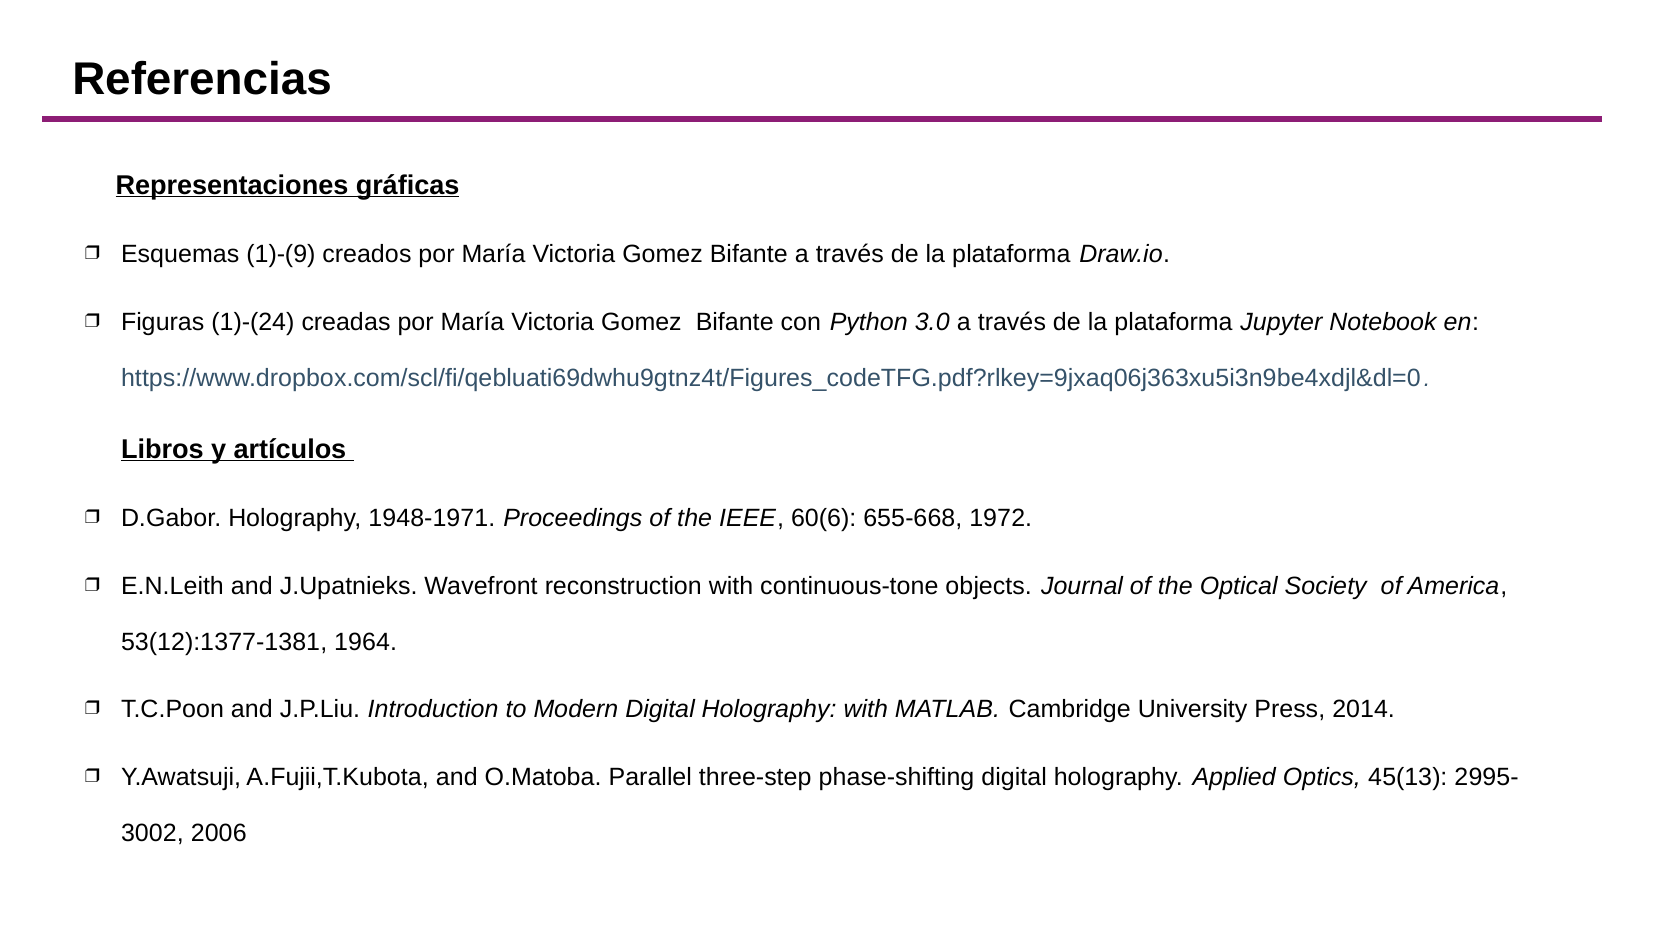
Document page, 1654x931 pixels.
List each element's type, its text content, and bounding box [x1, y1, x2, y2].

text_box Representaciones gráficas Esquemas (1)-(9) creados por María Victoria Gomez Bifante a través de la plataforma Draw.io. Figuras (1)-(24) creadas por María Victoria Gomez Bifante con Python 3.0 a través de la plataforma Jupyter Notebook en: https://www.dropbox.com/scl/fi/qebluati69dwhu9gtnz4t/Figures_codeTFG.pdf?rlkey=9jxaq06j363xu5i3n9be4xdjl&dl=0. Libros y artículos D.Gabor. Holography, 1948-1971. Proceedings of the IEEE, 60(6): 655-668, 1972. E.N.Leith and J.Upatnieks. Wavefront reconstruction with continuous-tone objects. Journal of the Optical Society of America, 53(12):1377-1381, 1964. T.C.Poon and J.P.Liu. Introduction to Modern Digital Holography: with MATLAB. Cambridge University Press, 2014. Y.Awatsuji, A.Fujii,T.Kubota, and O.Matoba. Parallel three-step phase-shifting digital holography. Applied Optics, 45(13): 2995-3002, 2006 [85, 140, 1566, 890]
title Referencias [72, 18, 1654, 140]
